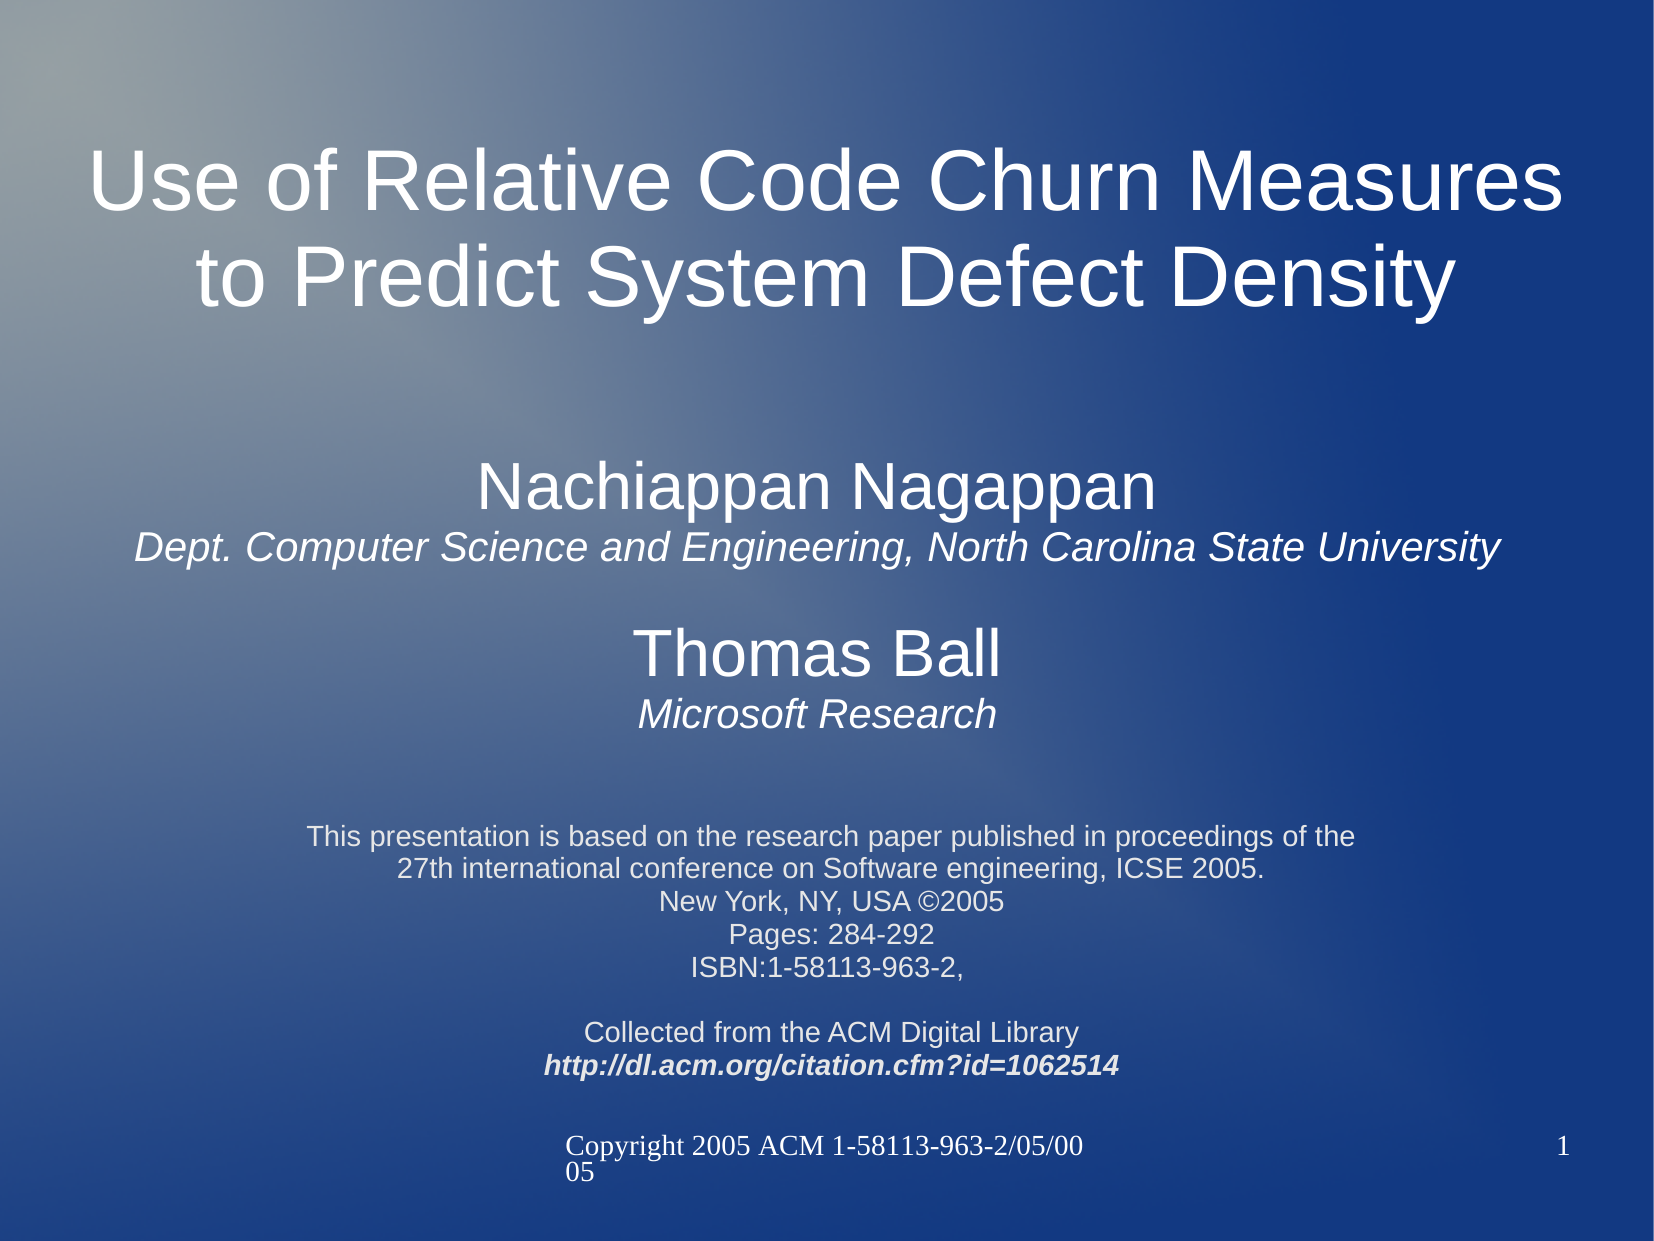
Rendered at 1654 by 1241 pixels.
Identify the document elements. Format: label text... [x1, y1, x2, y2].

picture [0, 0, 1654, 1241]
title Use of Relative Code Churn Measures to Predict System Defect Density [82, 125, 1571, 333]
text_box This presentation is based on the research paper published in proceedings of the 27th international conference on Software engineering, ICSE 2005. New York, NY, USA ©2005 Pages: 284-292 ISBN:1-58113-963-2, Collected from the ACM Digital Library http://dl.acm.org/citation.cfm?id=1062514 [291, 812, 1373, 1090]
subtitle Nachiappan Nagappan Dept. Computer Science and Engineering, North Carolina State University Thomas Ball Microsoft Research [90, 376, 1546, 811]
